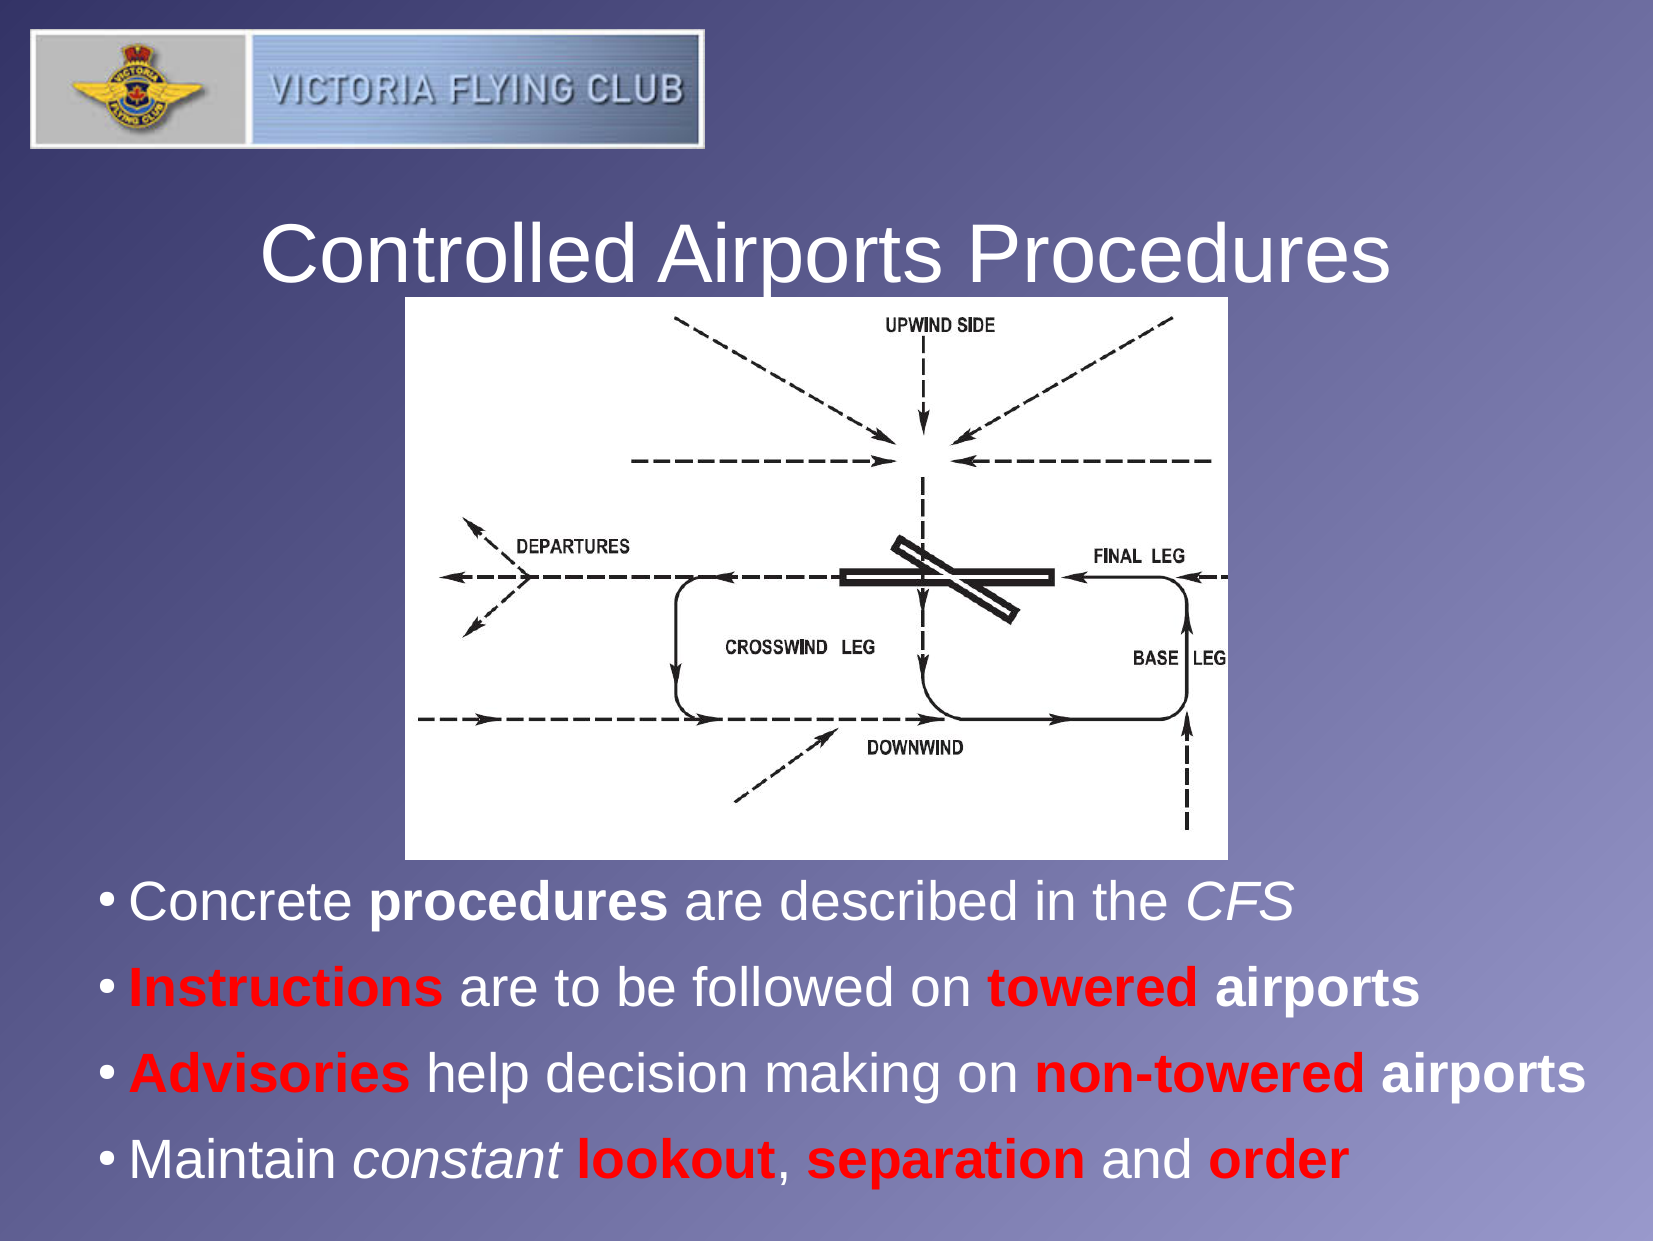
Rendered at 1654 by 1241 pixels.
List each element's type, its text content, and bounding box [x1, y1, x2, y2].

picture [405, 297, 1228, 861]
picture [30, 29, 705, 149]
list Concrete procedures are described in the CFS Instructions are to be followed on towered airports Advisories help decision making on non-towered airports Maintain constant lookout, separation and order [82, 870, 1606, 1201]
title Controlled Airports Procedures [82, 150, 1571, 358]
